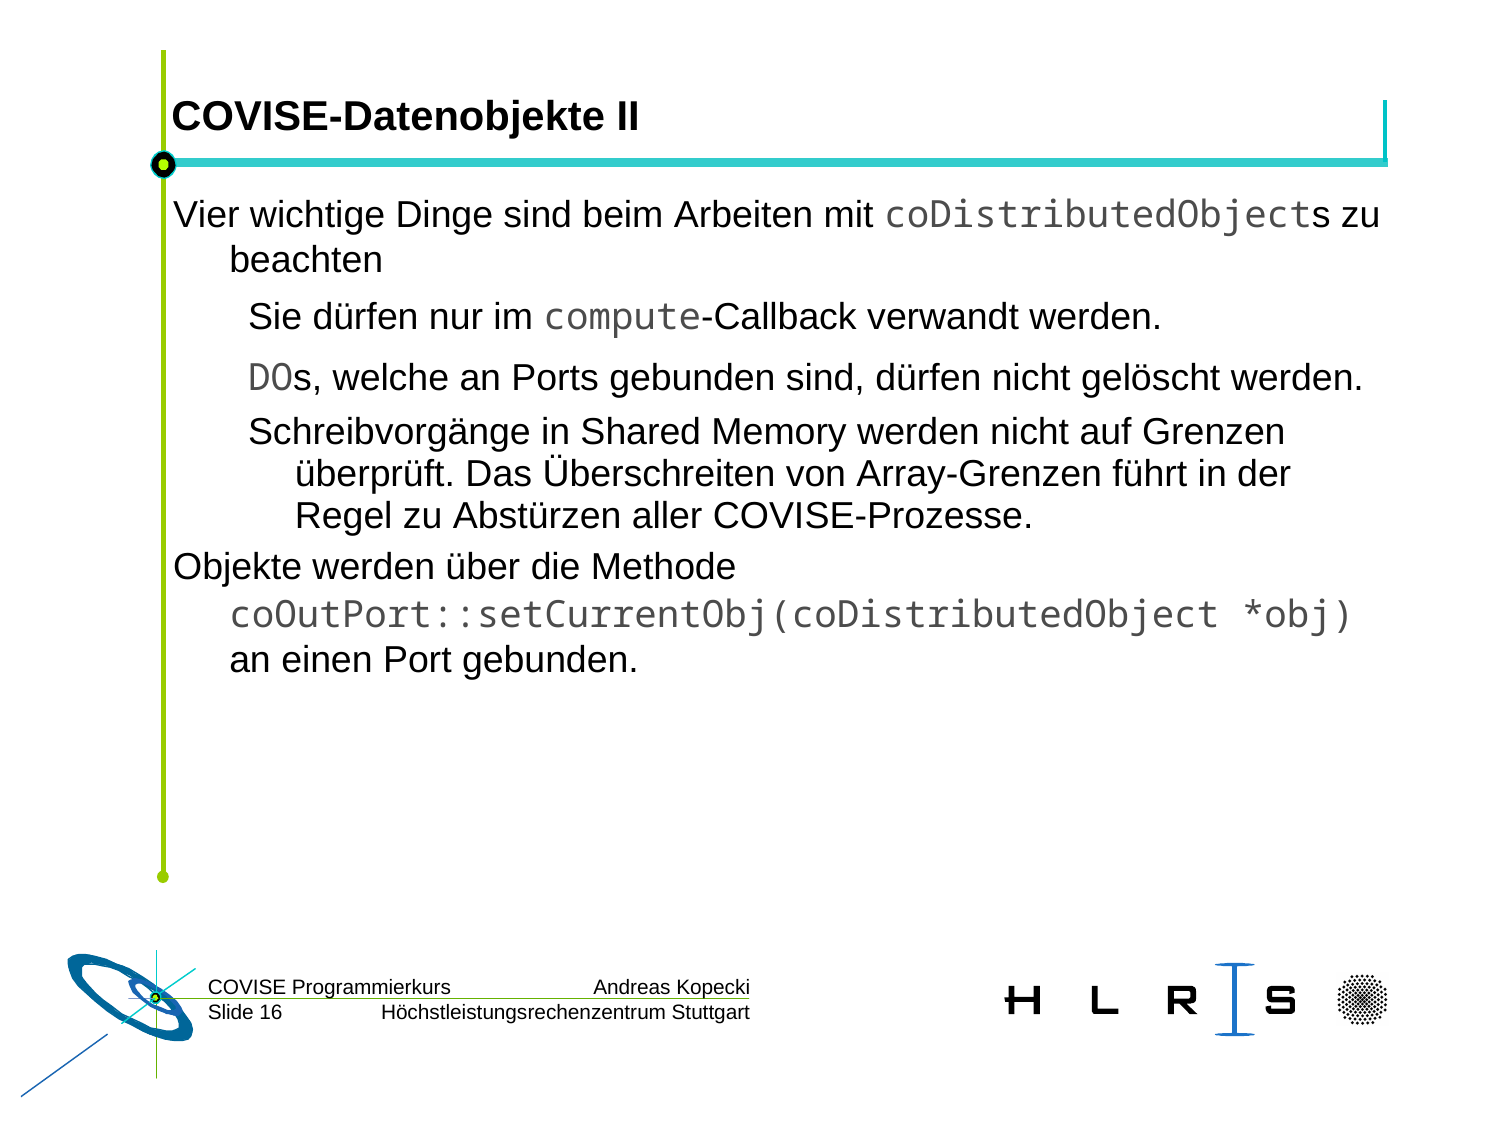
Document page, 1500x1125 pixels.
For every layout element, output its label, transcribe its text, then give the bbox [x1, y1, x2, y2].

list Vier wichtige Dinge sind beim Arbeiten mit coDistributedObjects zu beachten Sie dürfen nur im compute-Callback verwandt werden. DOs, welche an Ports gebunden sind, dürfen nicht gelöscht werden. Schreibvorgänge in Shared Memory werden nicht auf Grenzen überprüft. Das Überschreiten von Array-Grenzen führt in der Regel zu Abstürzen aller COVISE-Prozesse. Objekte werden über die Methode coOutPort::setCurrentObj(coDistributedObject *obj) an einen Port gebunden. [173, 187, 1388, 938]
title COVISE-Datenobjekte II [171, 83, 1386, 149]
